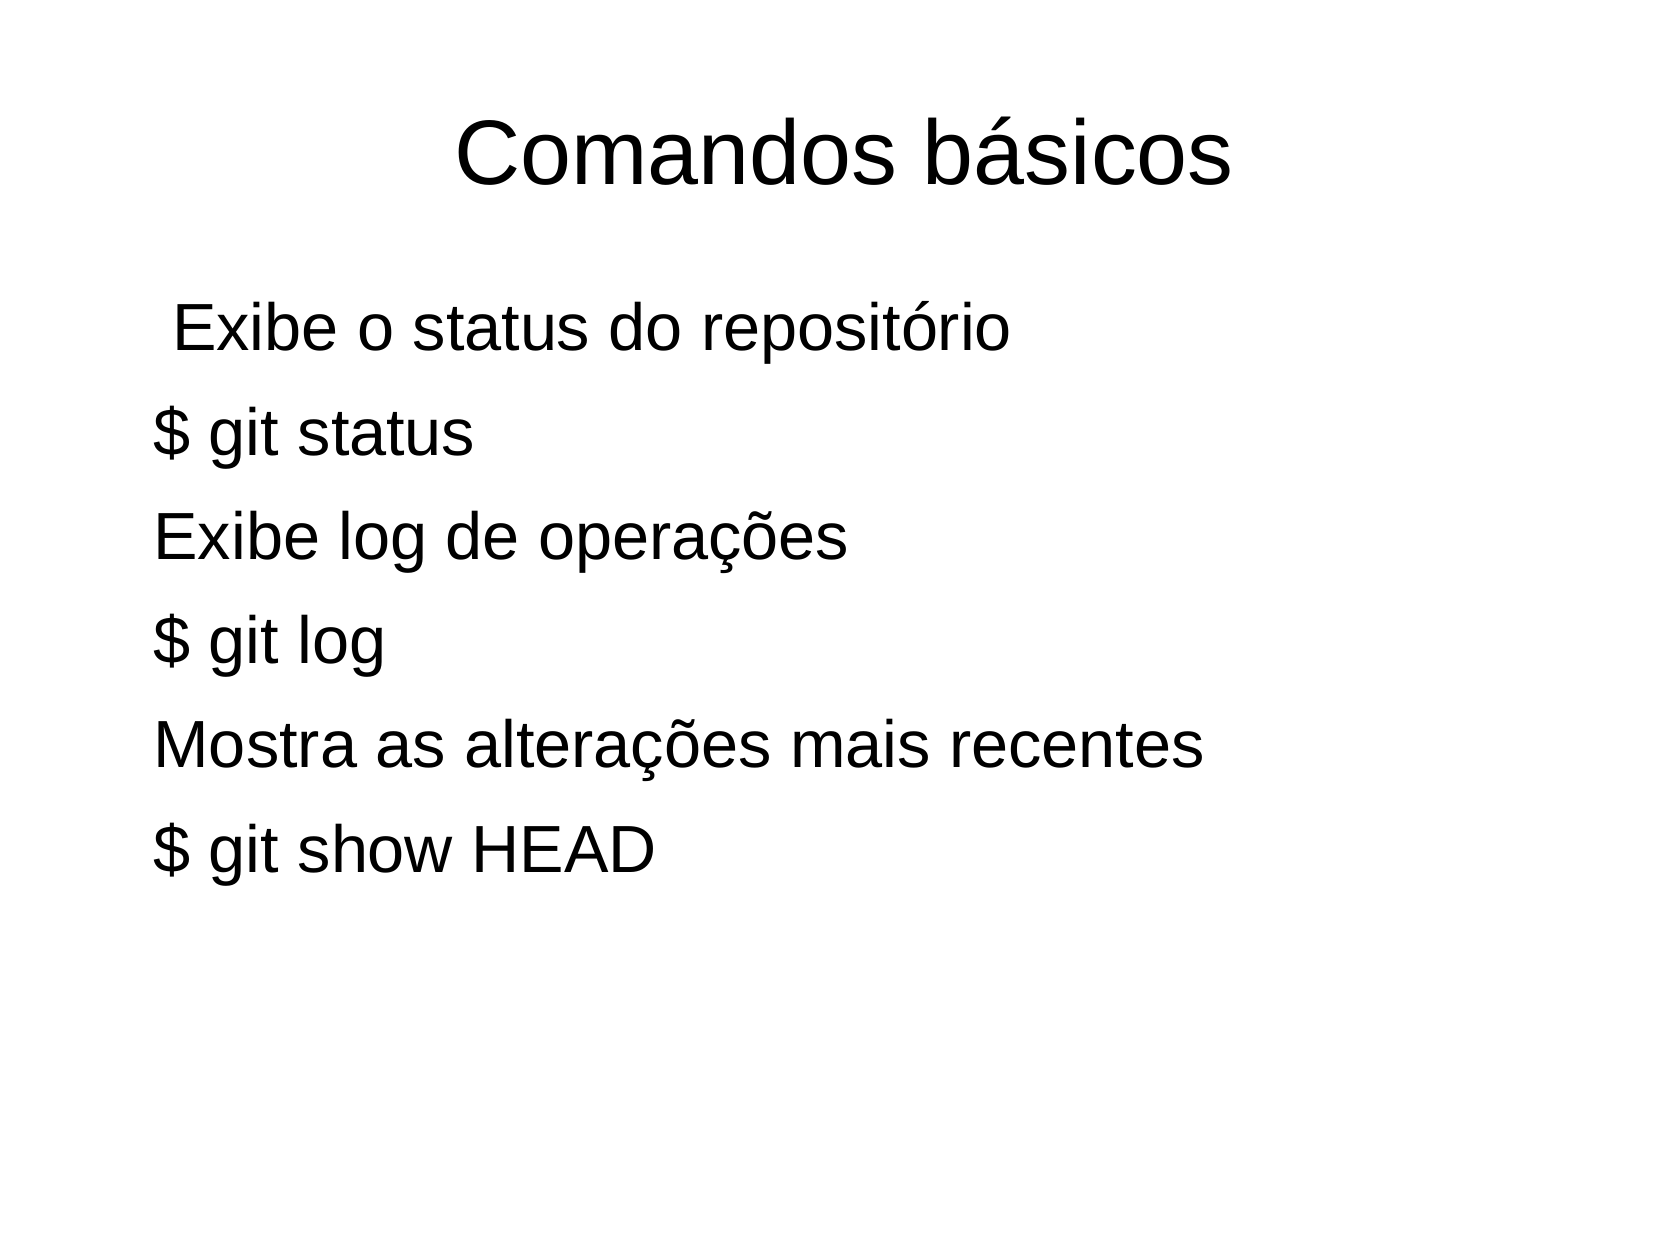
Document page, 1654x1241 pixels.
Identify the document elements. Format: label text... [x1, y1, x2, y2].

list Exibe o status do repositório $ git status Exibe log de operações $ git log Mostra as alterações mais recentes $ git show HEAD [82, 290, 1571, 1010]
title Comandos básicos [82, 49, 1571, 257]
